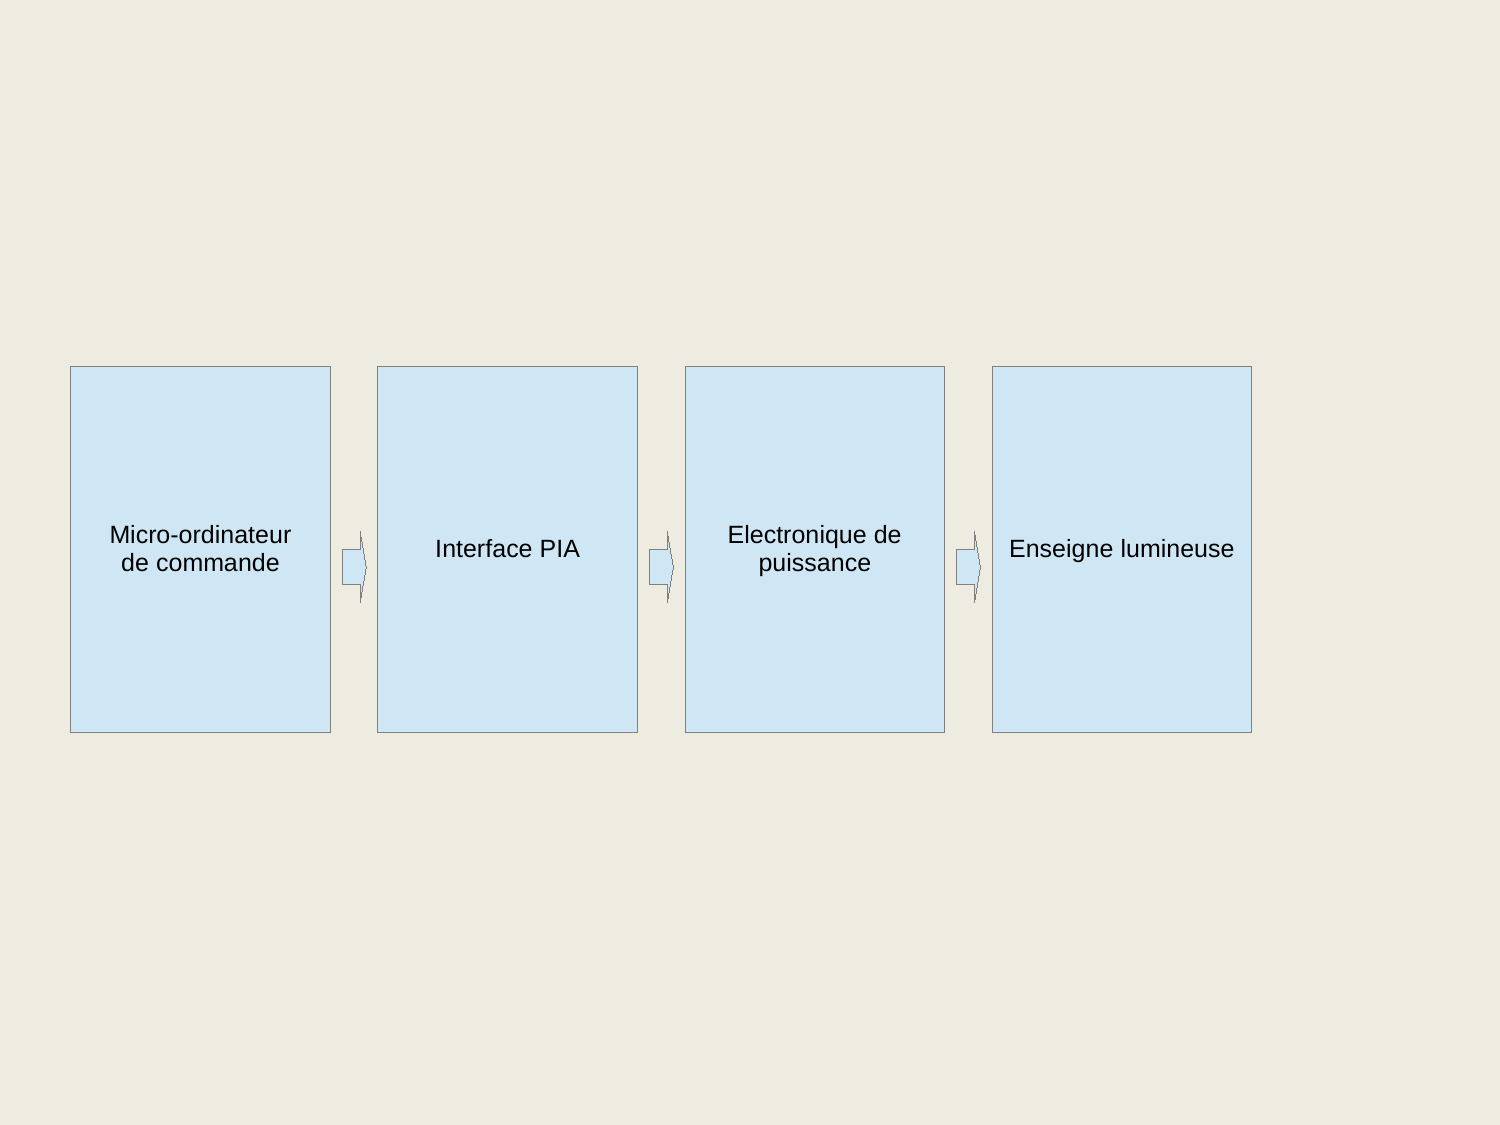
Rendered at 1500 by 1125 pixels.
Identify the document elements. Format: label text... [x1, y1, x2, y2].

text_box Micro-ordinateur de commande [70, 366, 331, 733]
text_box [342, 531, 367, 603]
text_box [649, 531, 674, 603]
text_box Electronique de puissance [685, 366, 945, 733]
text_box Enseigne lumineuse [992, 366, 1252, 733]
text_box [956, 531, 981, 603]
text_box Interface PIA [377, 366, 638, 733]
